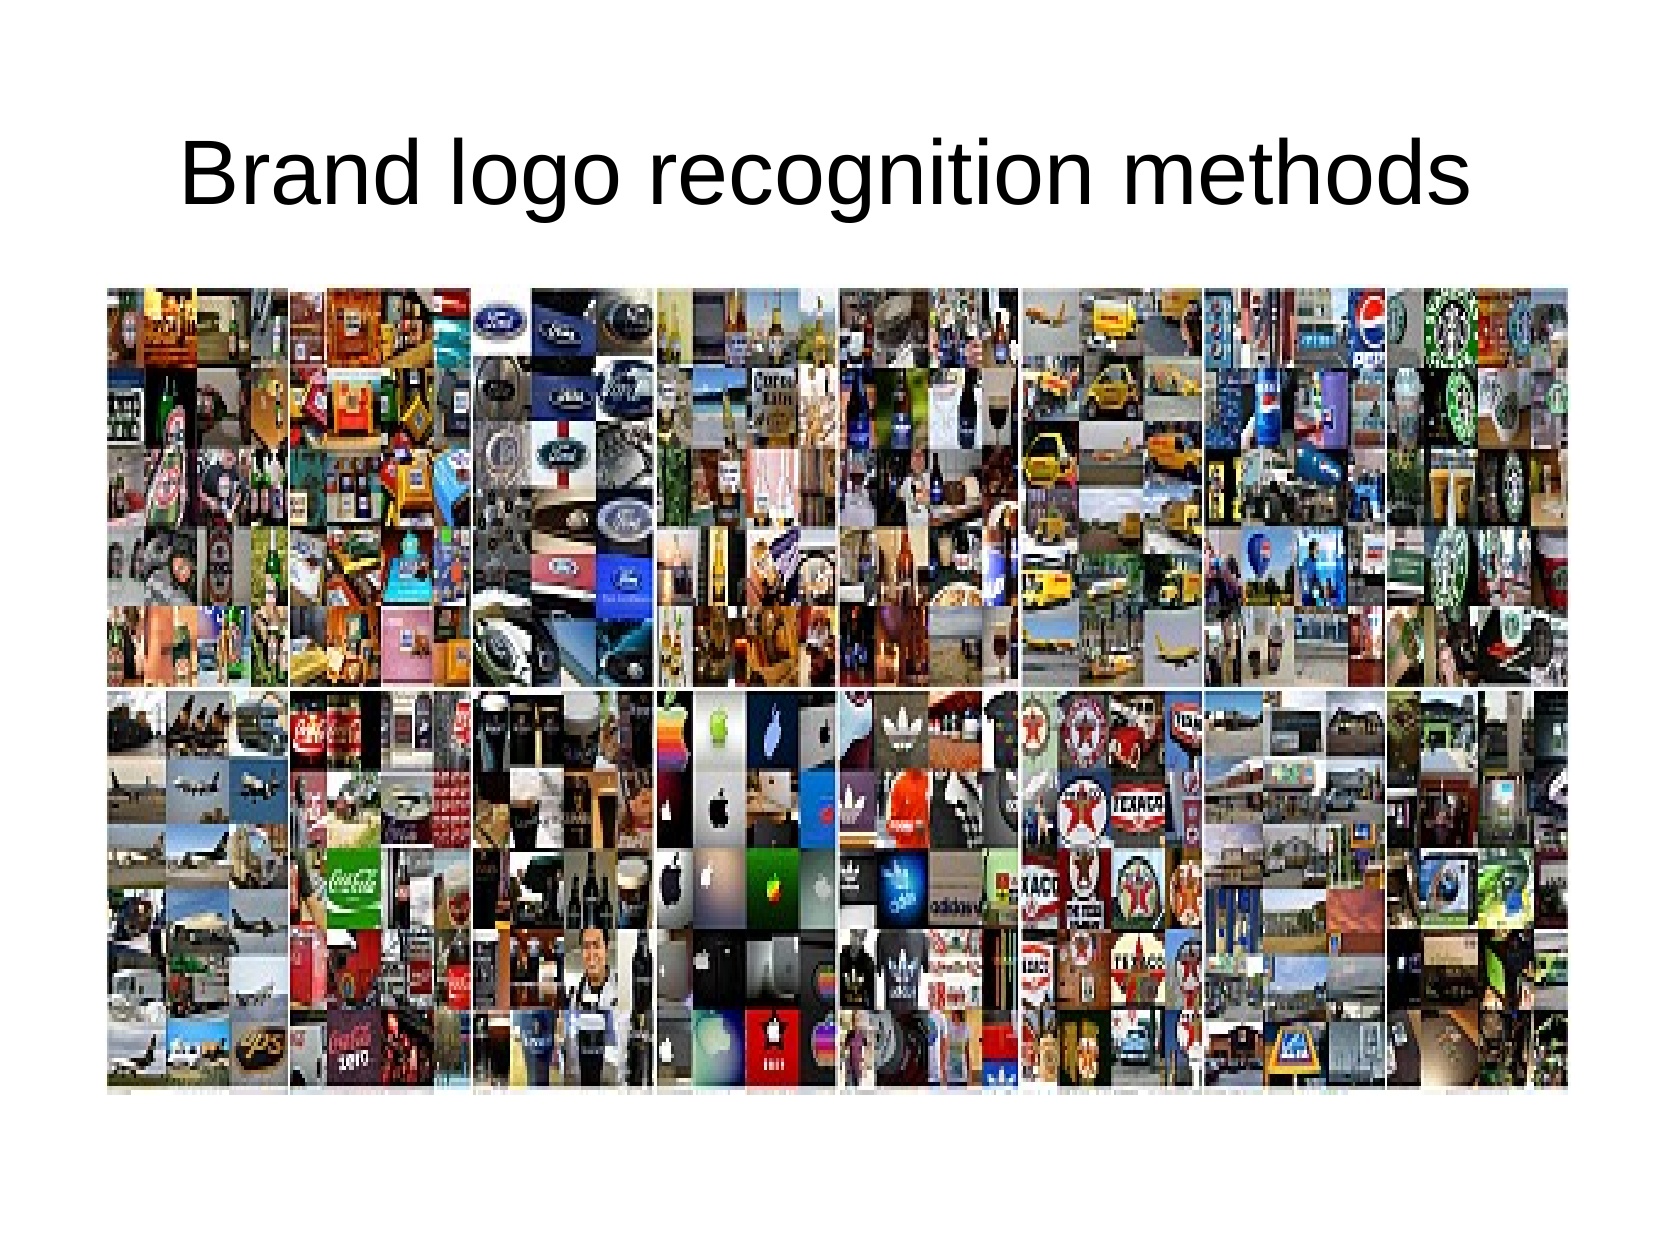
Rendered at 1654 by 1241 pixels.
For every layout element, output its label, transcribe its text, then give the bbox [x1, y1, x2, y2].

title Brand logo recognition methods [82, 60, 1571, 286]
picture [105, 284, 1571, 1096]
